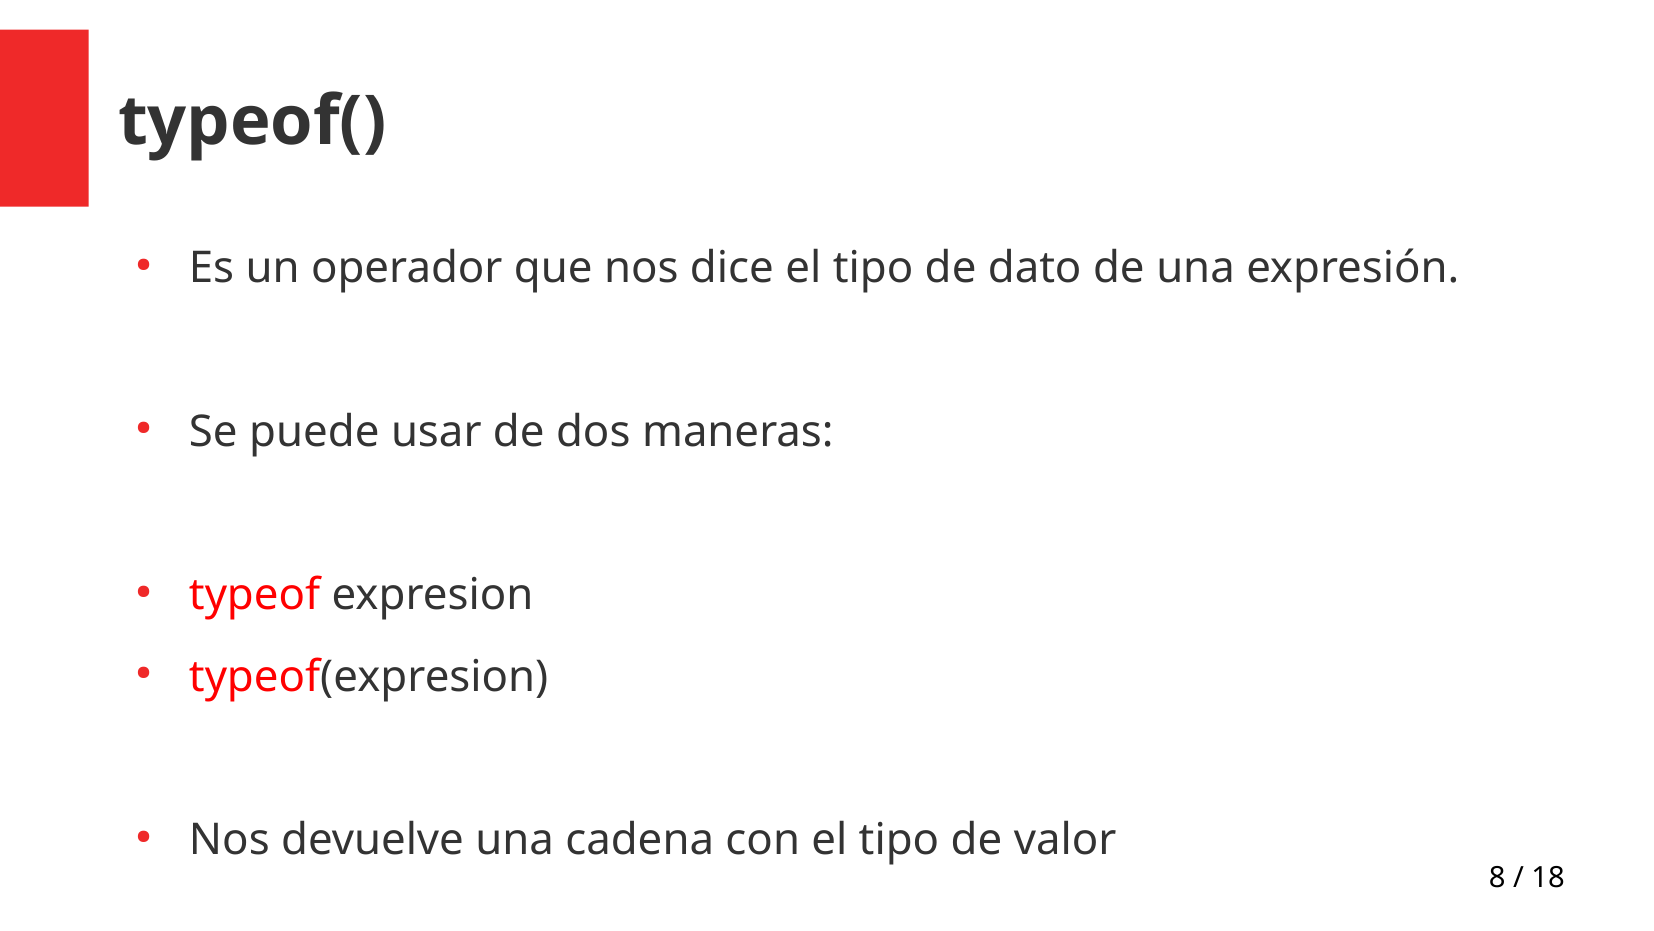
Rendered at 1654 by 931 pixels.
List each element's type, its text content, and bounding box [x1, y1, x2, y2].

title typeof() [118, 29, 1595, 207]
list Es un operador que nos dice el tipo de dato de una expresión. Se puede usar de dos maneras: typeof expresion typeof(expresion) Nos devuelve una cadena con el tipo de valor [118, 236, 1595, 798]
